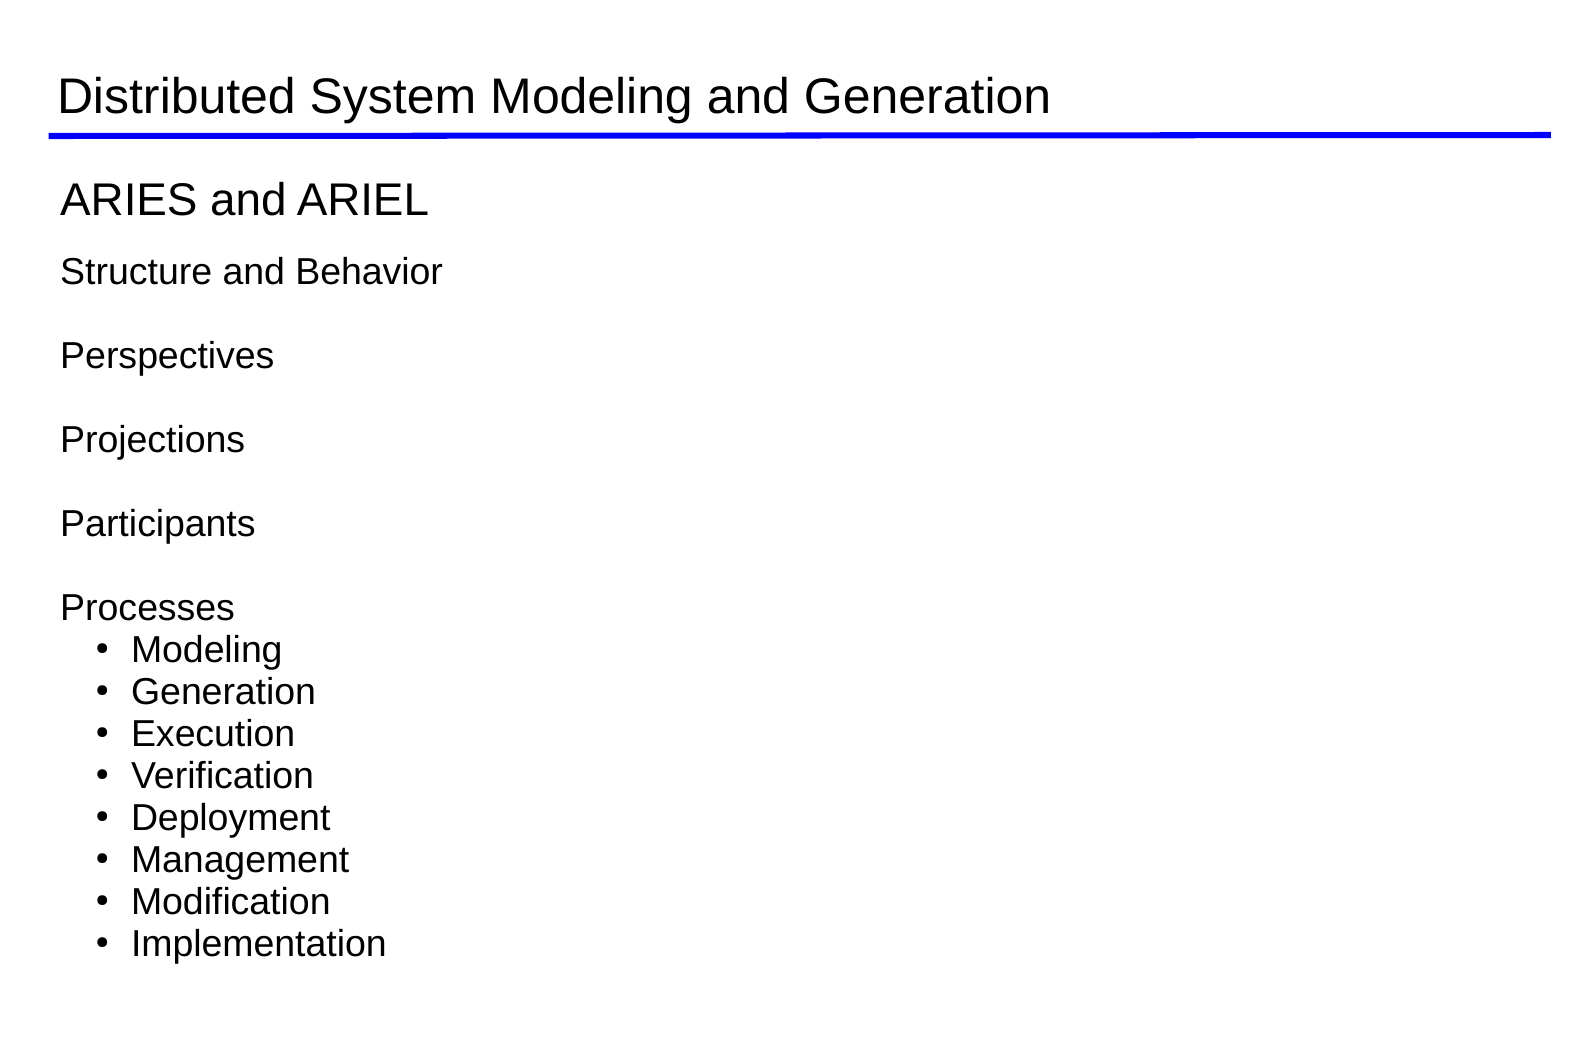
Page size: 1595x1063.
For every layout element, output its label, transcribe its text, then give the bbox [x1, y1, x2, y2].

text_box Structure and Behavior Perspectives Projections Participants Processes Modeling Generation Execution Verification Deployment Management Modification Implementation [45, 243, 458, 1015]
text_box ARIES and ARIEL [45, 166, 445, 233]
text_box Distributed System Modeling and Generation [42, 60, 1067, 132]
